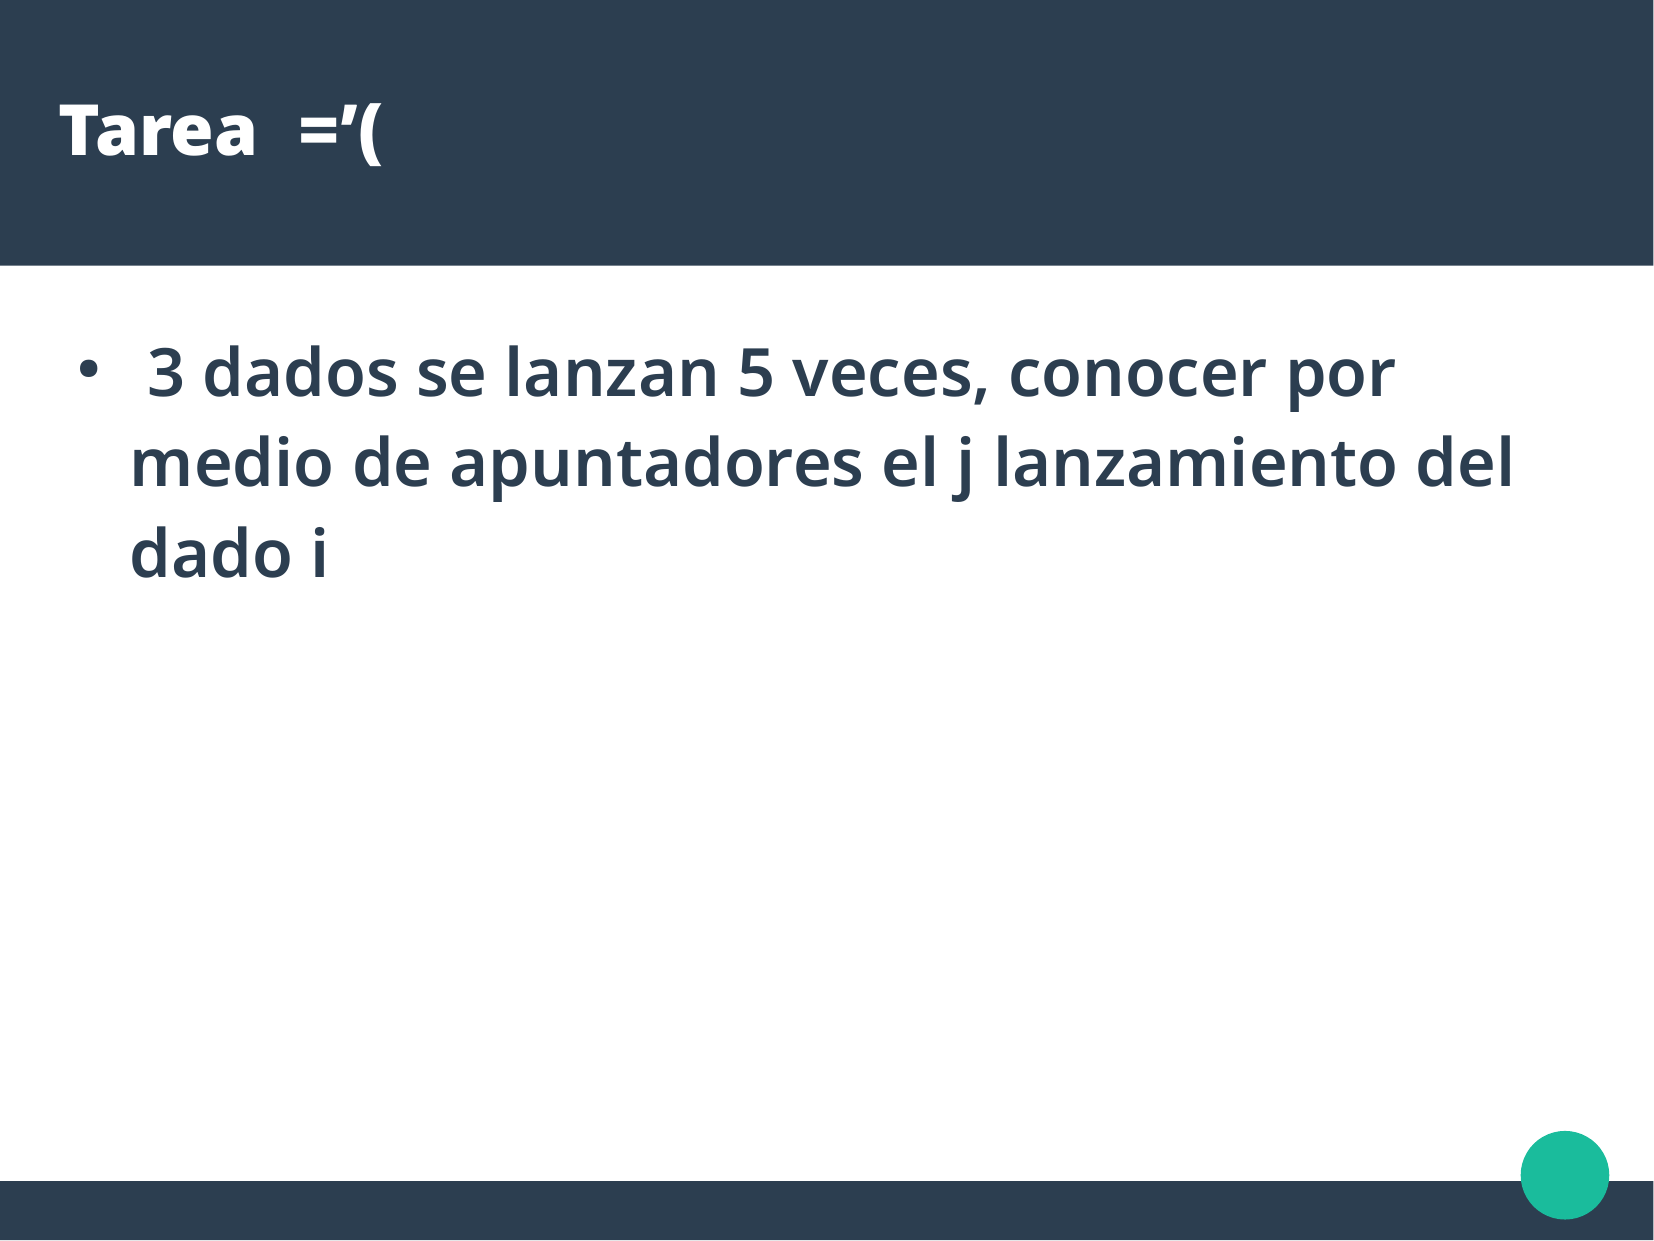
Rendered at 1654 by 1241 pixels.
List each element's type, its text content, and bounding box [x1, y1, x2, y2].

title Tarea =’( [59, 49, 1595, 207]
list 3 dados se lanzan 5 veces, conocer por medio de apuntadores el j lanzamiento del dado i [59, 324, 1595, 1152]
